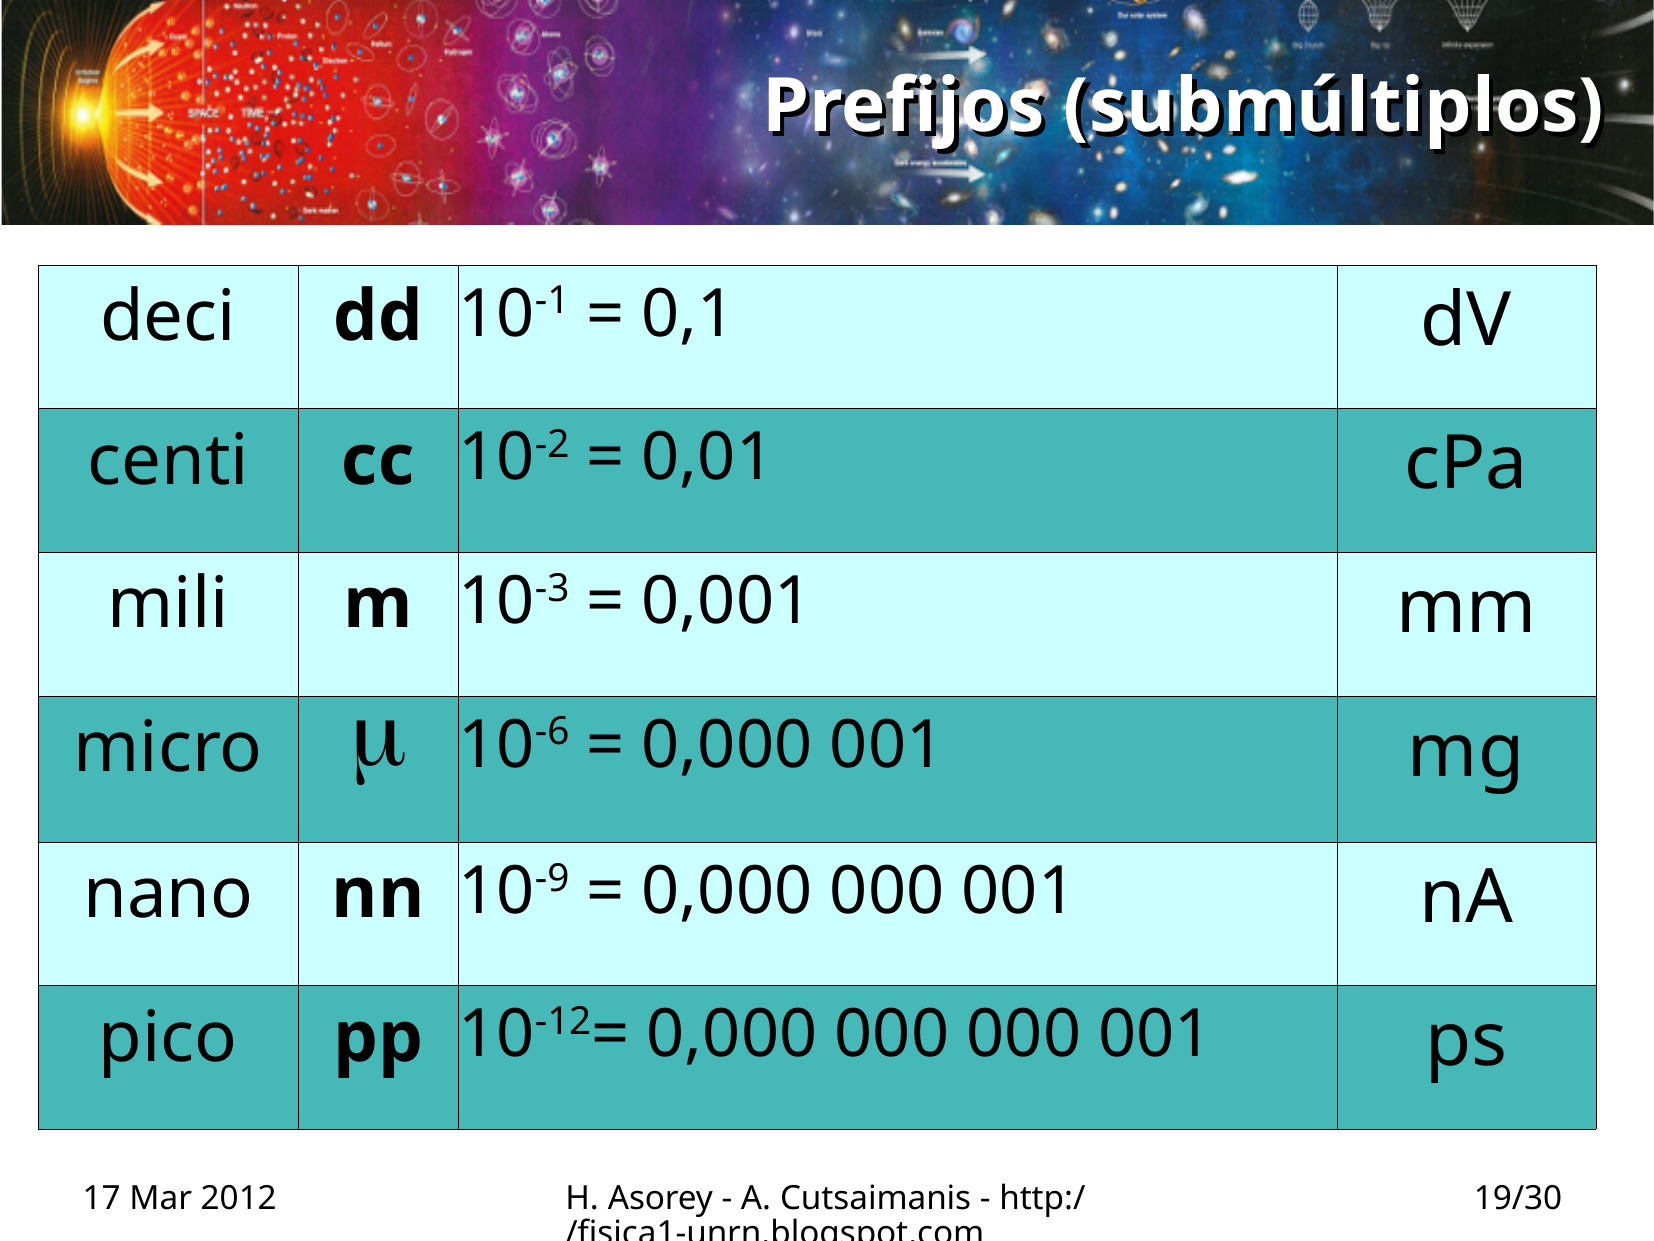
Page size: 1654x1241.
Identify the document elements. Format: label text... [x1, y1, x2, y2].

table_cell micro [39, 697, 298, 842]
table_cell pp [299, 986, 458, 1129]
table_cell nn [299, 843, 458, 985]
table_cell cPa [1338, 409, 1596, 552]
table_cell m [299, 697, 458, 842]
table_cell 10-3 = 0,001 [459, 553, 1337, 696]
table_cell cc [299, 409, 458, 552]
table_cell 10-12= 0,000 000 000 001 [459, 986, 1337, 1129]
picture [1, 0, 1654, 225]
table_cell centi [39, 409, 298, 552]
table_header dd [299, 266, 458, 408]
table_header dV [1338, 266, 1596, 408]
table_cell mg [1338, 697, 1596, 842]
table_cell 10-6 = 0,000 001 [459, 697, 1337, 842]
table_cell 10-2 = 0,01 [459, 409, 1337, 552]
table_cell nano [39, 843, 298, 985]
table_header deci [39, 266, 298, 408]
table_cell pico [39, 986, 298, 1129]
table_header 10-1 = 0,1 [459, 266, 1337, 408]
table_cell nA [1338, 843, 1596, 985]
table_cell mili [39, 553, 298, 696]
table_cell ps [1338, 986, 1596, 1129]
title Prefijos (submúltiplos) [45, 15, 1606, 191]
table_cell 10-9 = 0,000 000 001 [459, 843, 1337, 985]
table_cell mm [1338, 553, 1596, 696]
table_cell m [299, 553, 458, 696]
